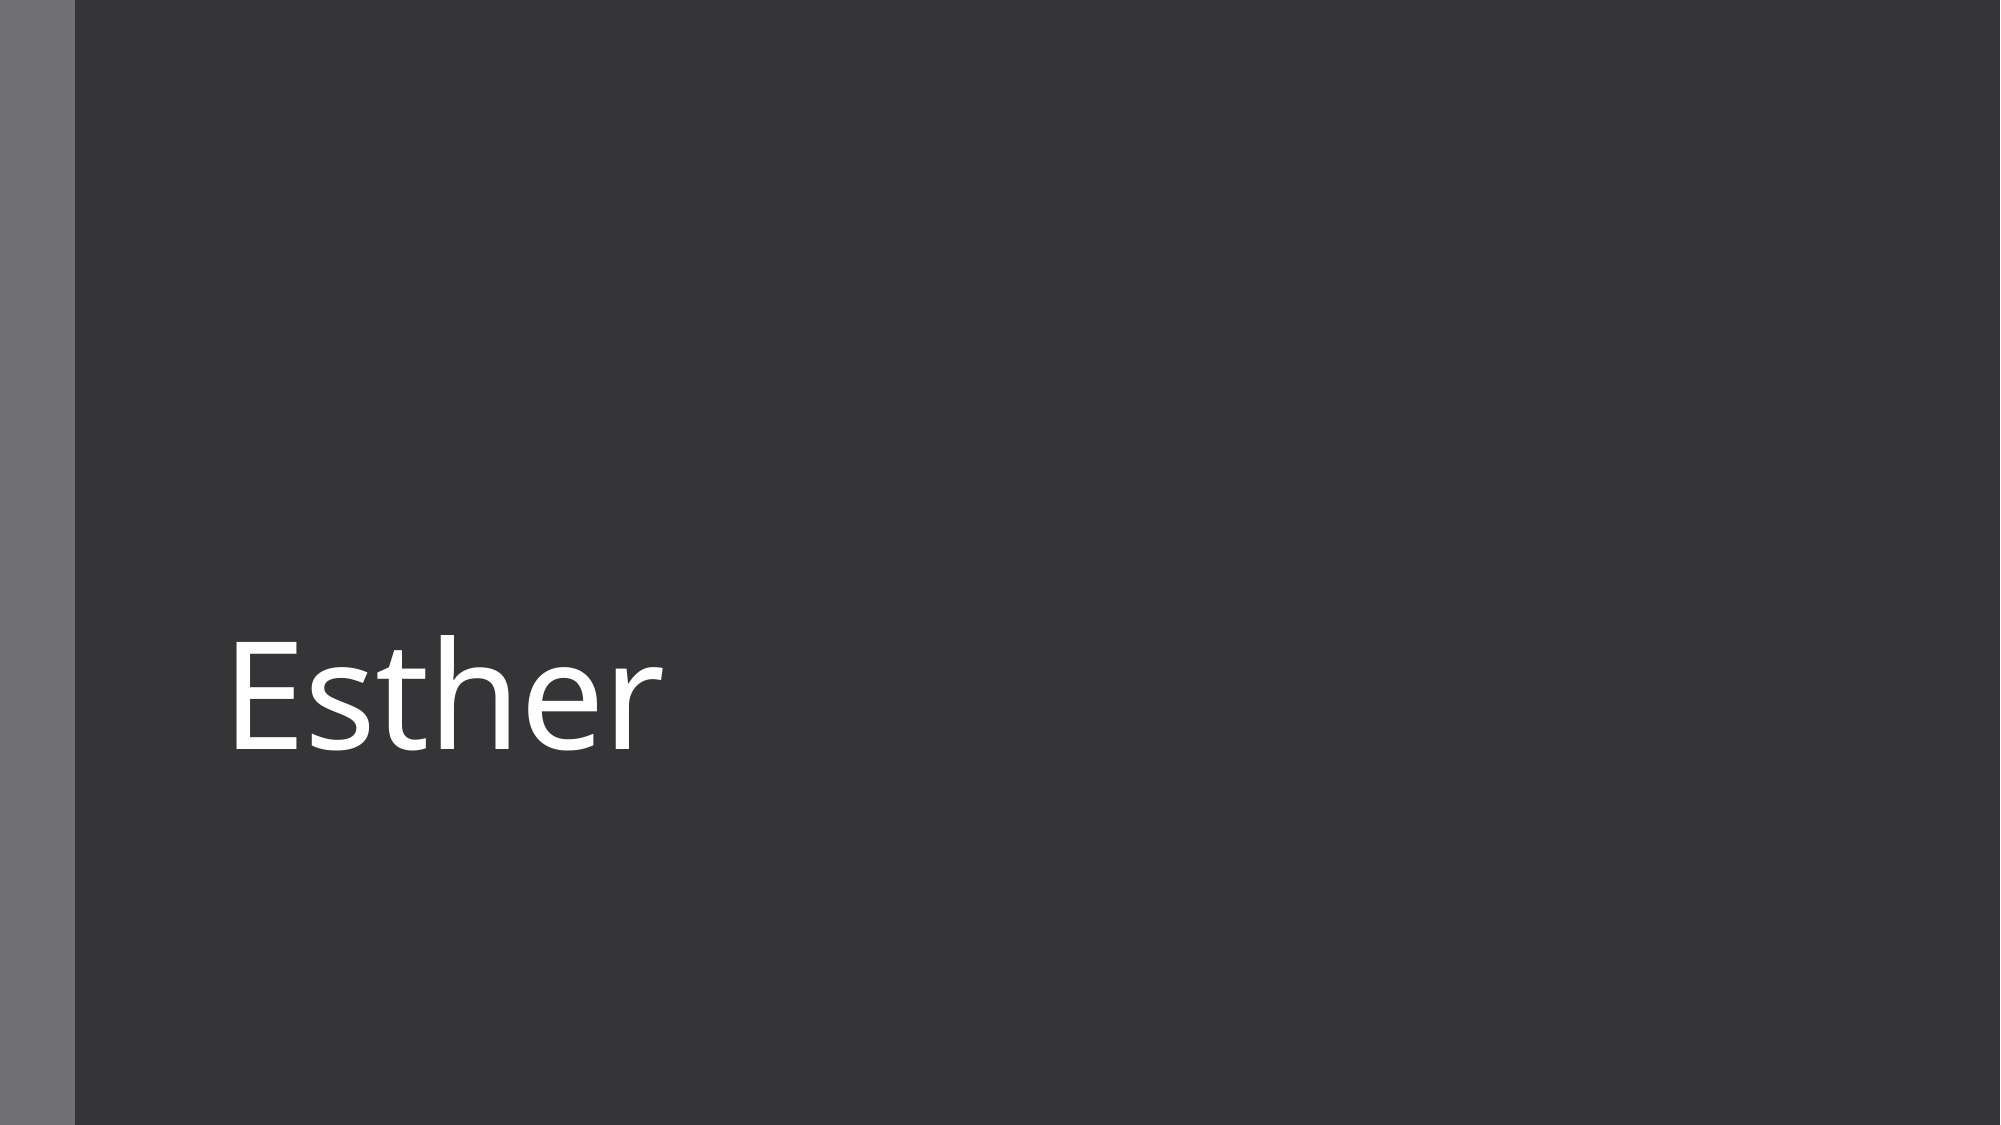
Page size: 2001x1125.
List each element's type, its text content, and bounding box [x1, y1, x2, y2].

title Esther [206, 124, 1752, 788]
